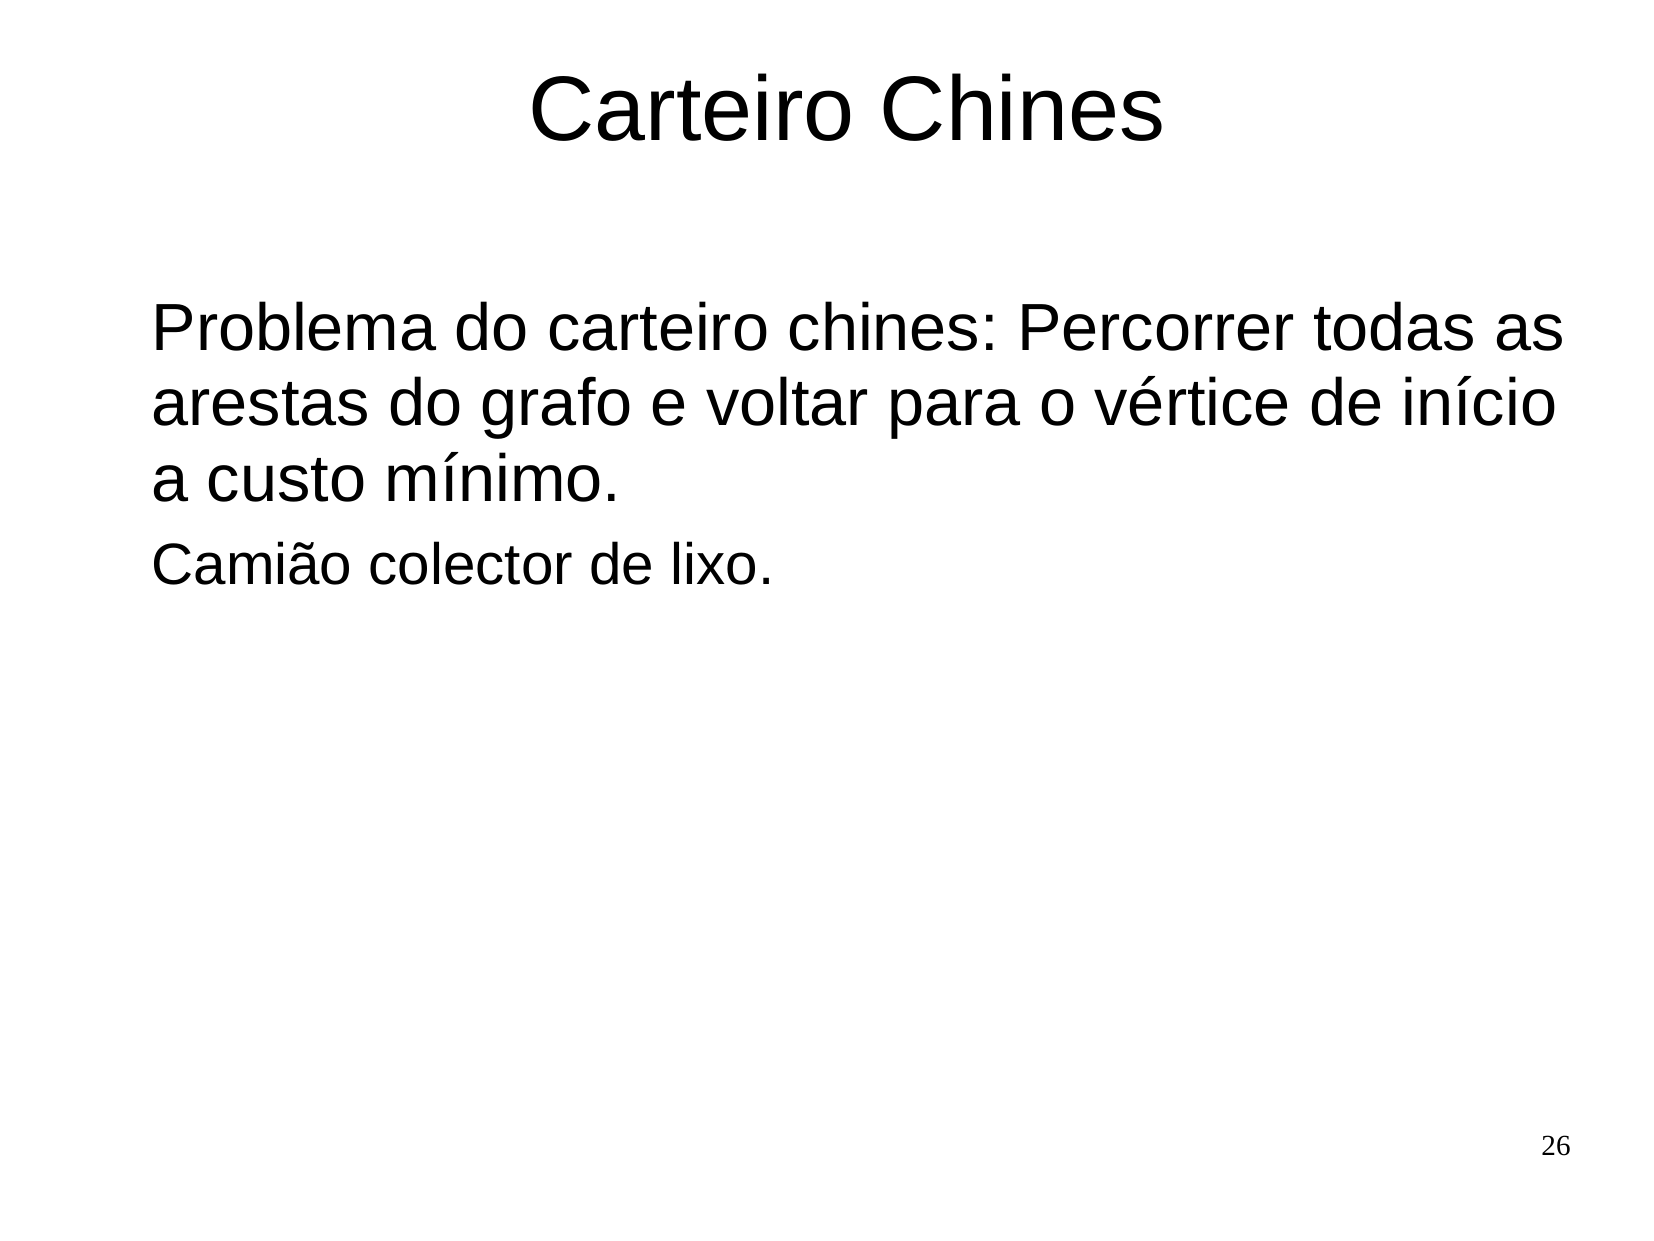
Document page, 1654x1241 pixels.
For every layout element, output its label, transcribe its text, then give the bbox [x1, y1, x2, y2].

list Problema do carteiro chines: Percorrer todas as arestas do grafo e voltar para o vértice de início a custo mínimo. Camião colector de lixo. [151, 289, 1599, 1004]
title Carteiro Chines [261, 51, 1433, 165]
